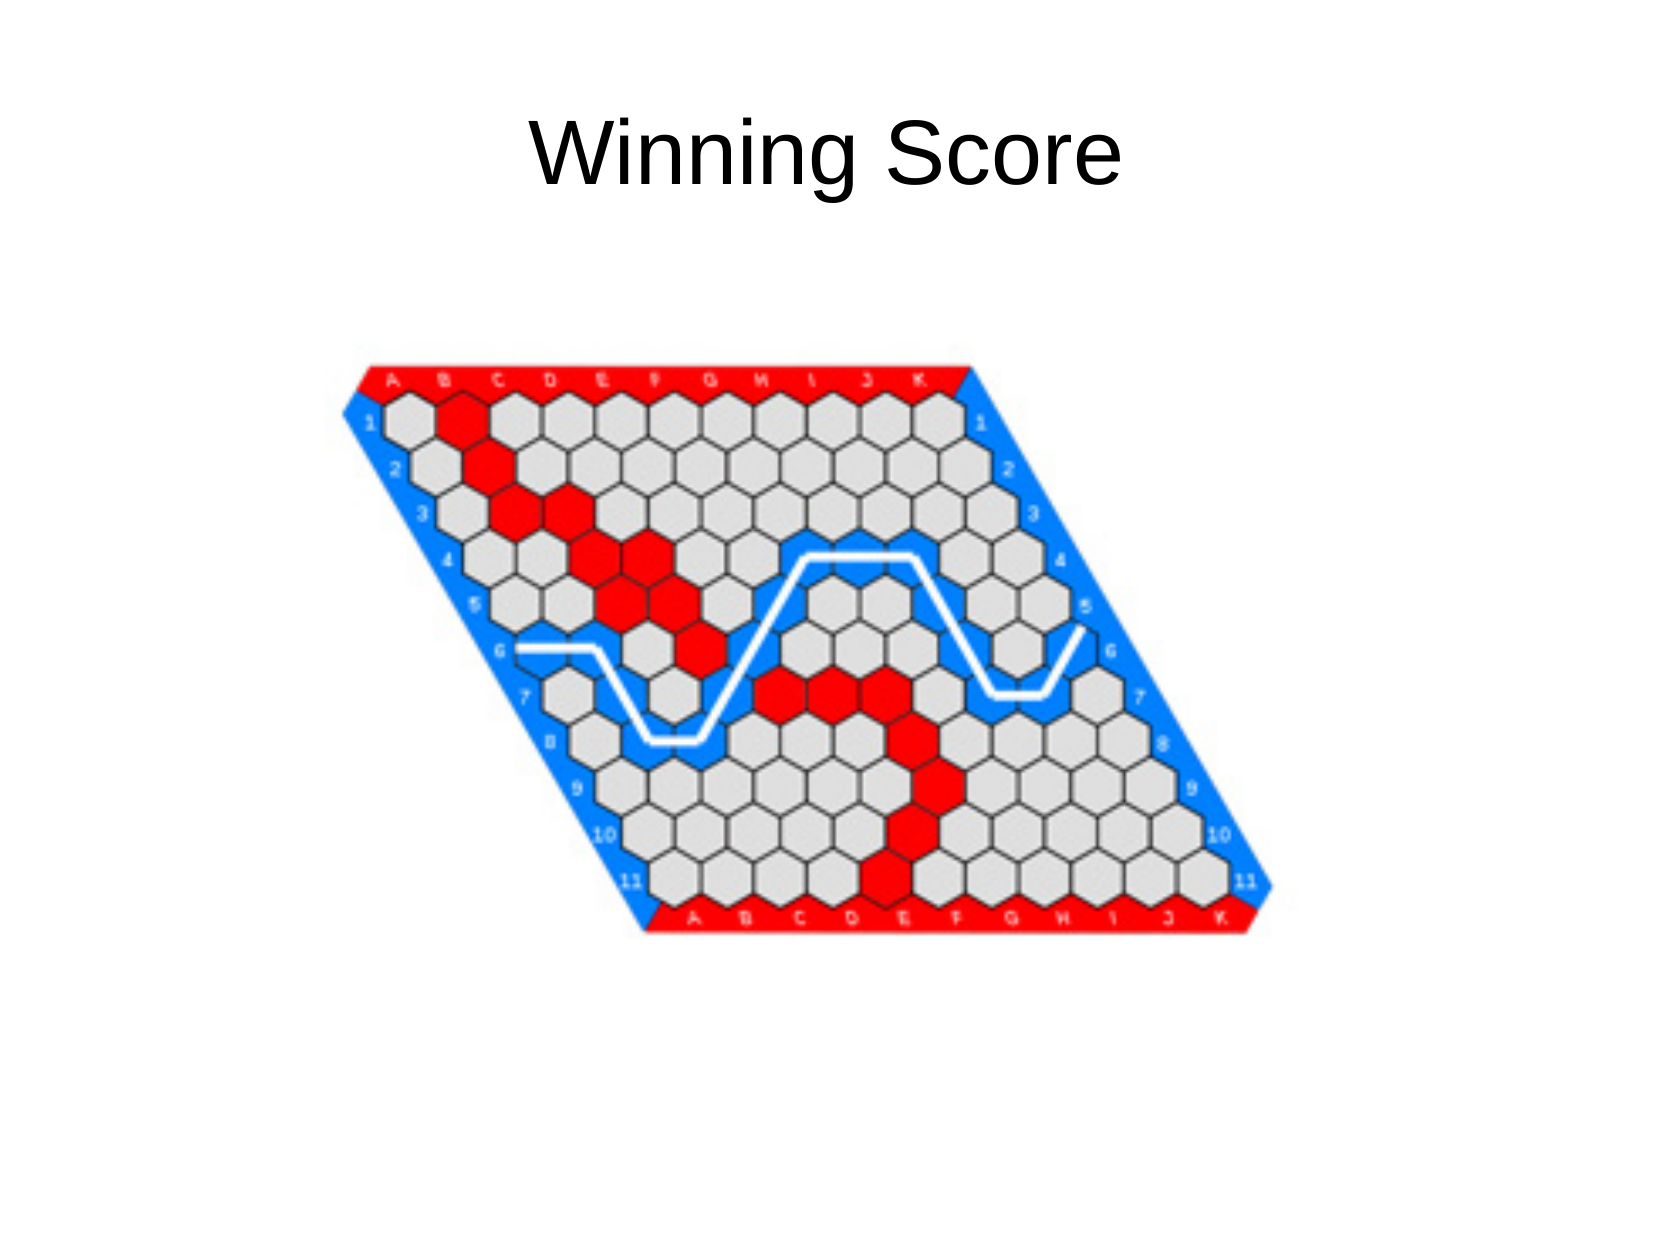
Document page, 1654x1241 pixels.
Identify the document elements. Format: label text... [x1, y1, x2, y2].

picture [300, 290, 1313, 1010]
title Winning Score [82, 49, 1571, 257]
